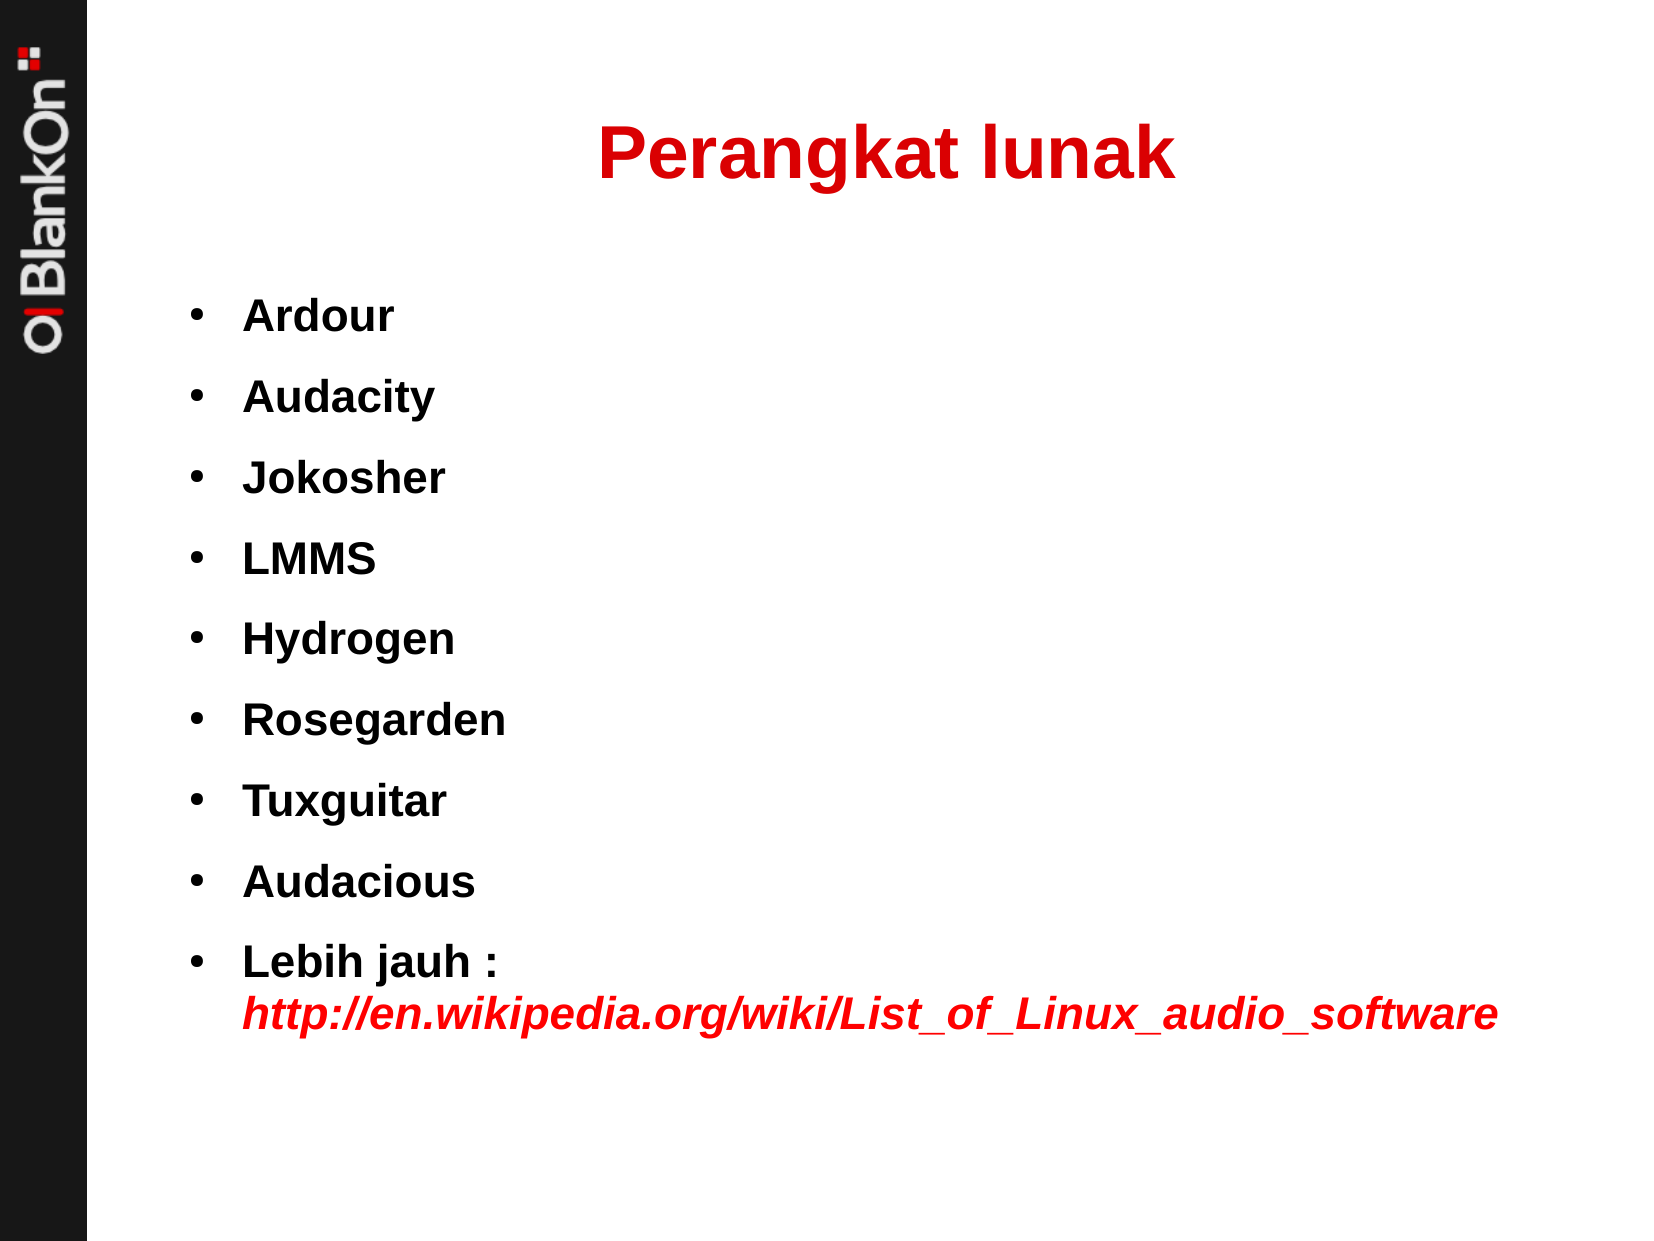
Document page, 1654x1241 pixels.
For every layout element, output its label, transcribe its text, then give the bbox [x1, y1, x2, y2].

picture [0, 0, 87, 1241]
list Ardour Audacity Jokosher LMMS Hydrogen Rosegarden Tuxguitar Audacious Lebih jauh : http://en.wikipedia.org/wiki/List_of_Linux_audio_software [171, 290, 1589, 1182]
title Perangkat lunak [124, 49, 1613, 257]
